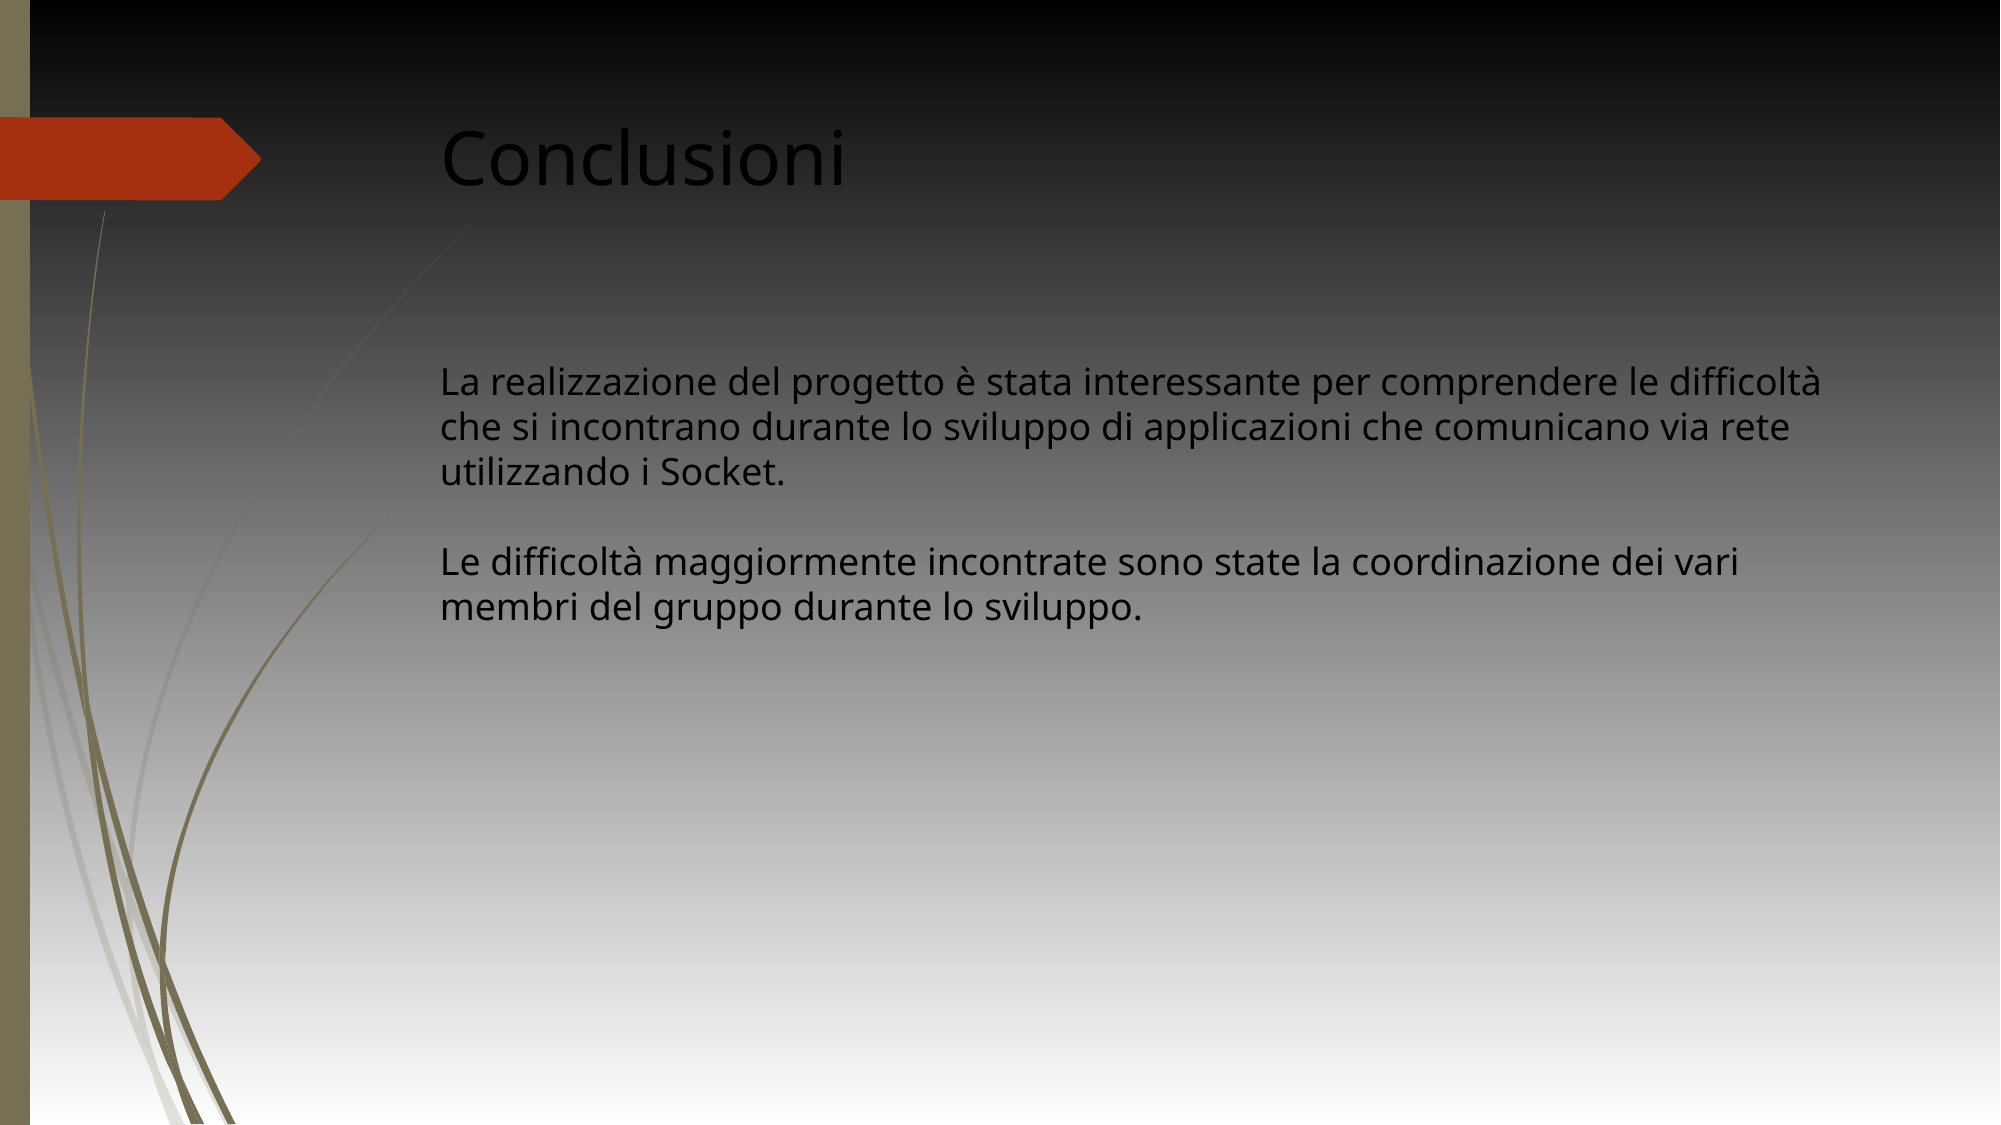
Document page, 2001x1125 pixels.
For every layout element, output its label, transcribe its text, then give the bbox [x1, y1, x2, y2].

list La realizzazione del progetto è stata interessante per comprendere le difficoltà che si incontrano durante lo sviluppo di applicazioni che comunicano via rete utilizzando i Socket. Le difficoltà maggiormente incontrate sono state la coordinazione dei vari membri del gruppo durante lo sviluppo. [424, 350, 1888, 970]
title Conclusioni [425, 102, 1888, 313]
